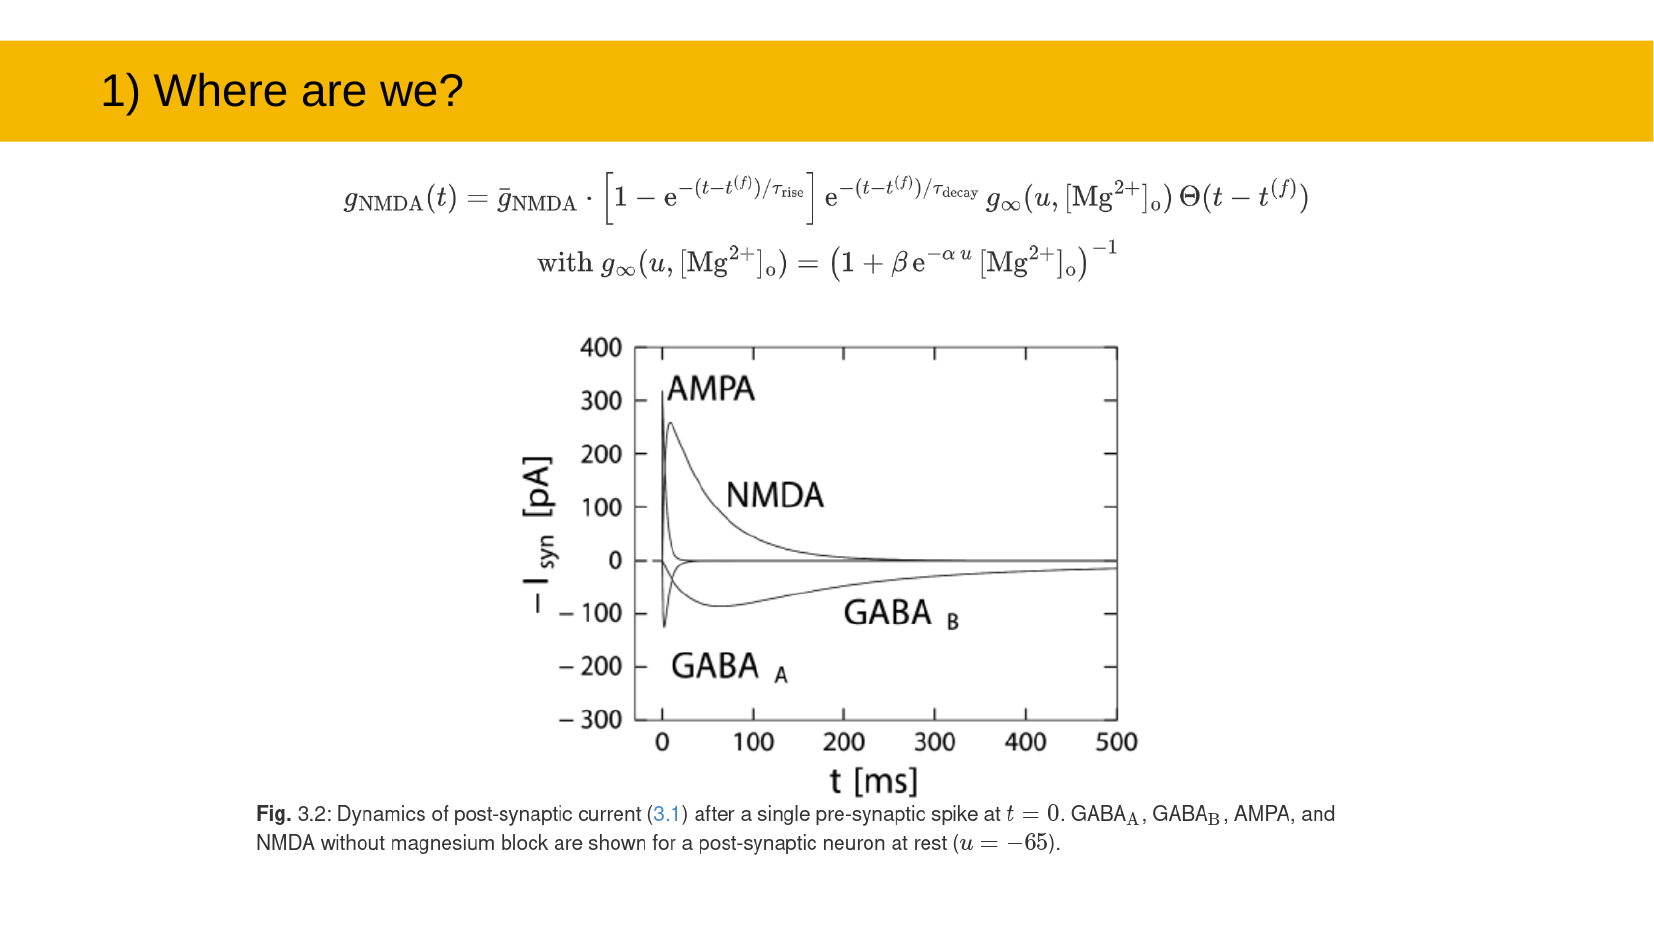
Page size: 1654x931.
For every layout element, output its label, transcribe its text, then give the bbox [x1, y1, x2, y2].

picture [113, 331, 1541, 857]
picture [343, 167, 1310, 286]
title Where are we? [82, 14, 975, 168]
text_box [0, 40, 82, 142]
text_box [975, 40, 1654, 142]
